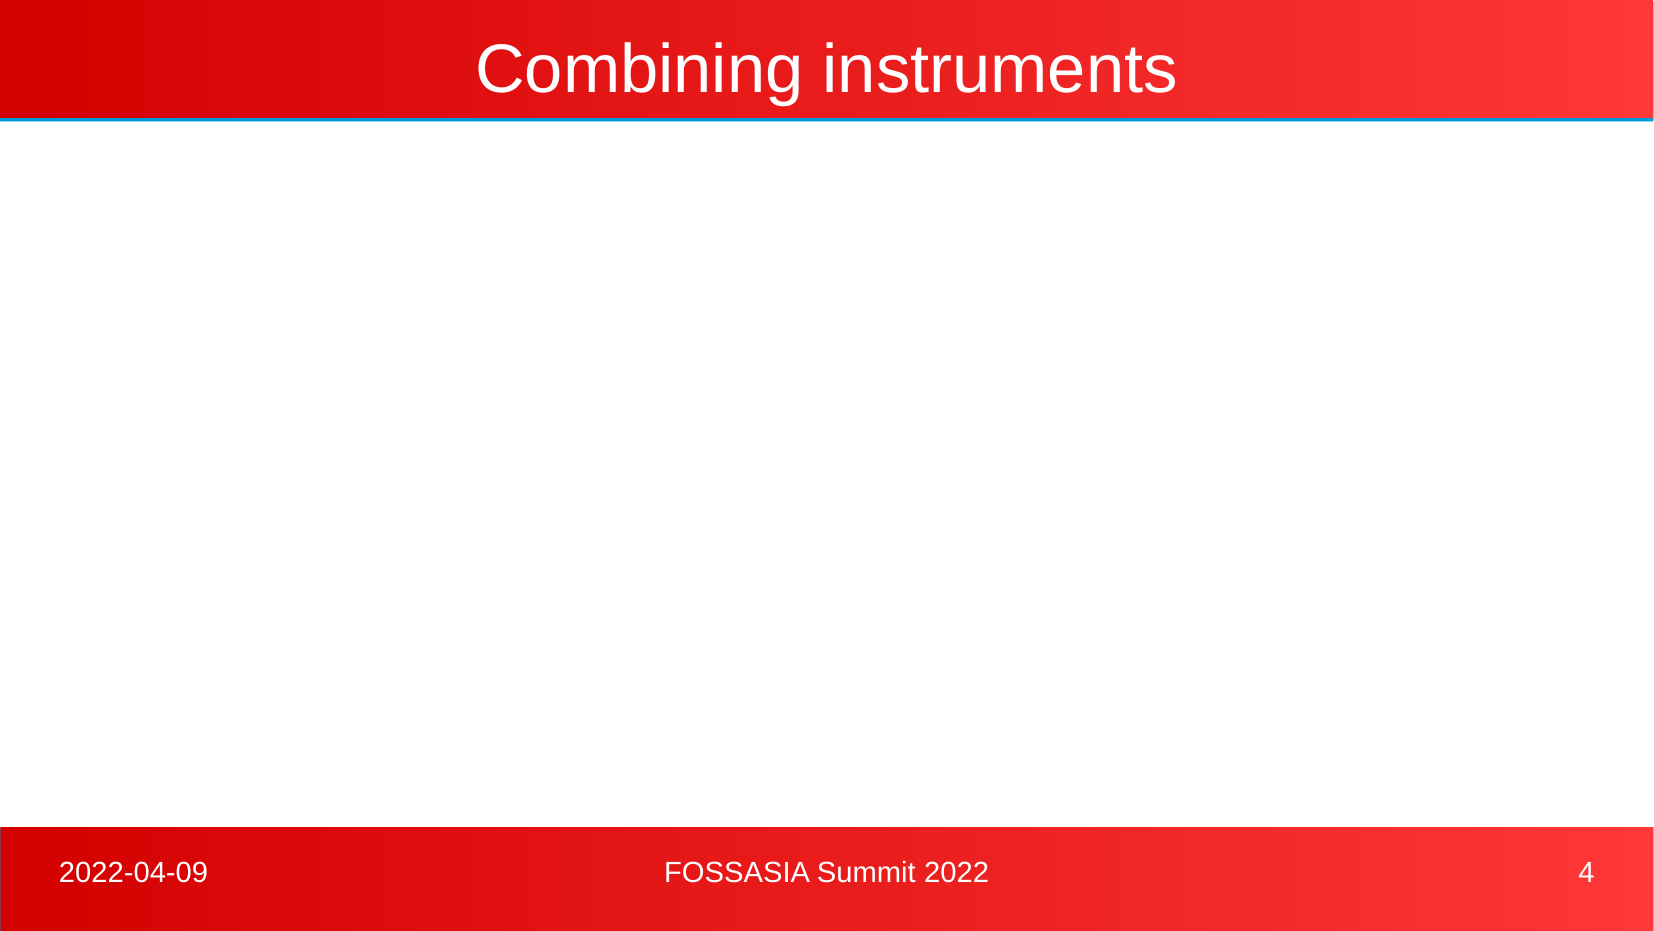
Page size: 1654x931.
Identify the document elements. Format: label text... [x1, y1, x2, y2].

title Combining instruments [59, 29, 1595, 108]
